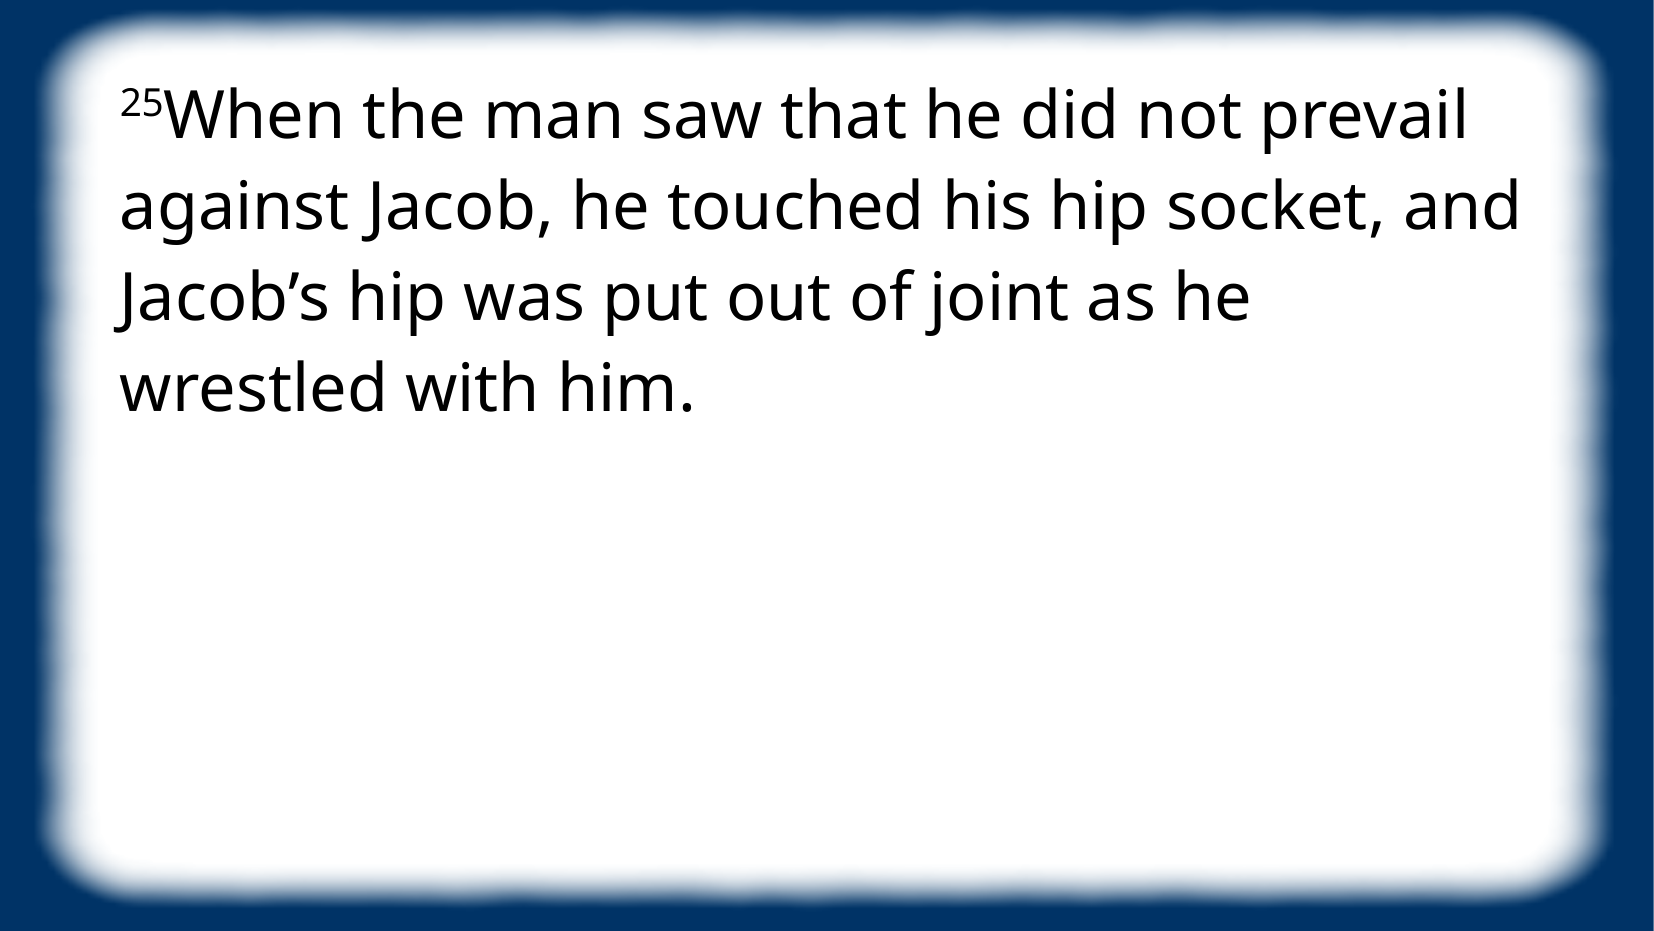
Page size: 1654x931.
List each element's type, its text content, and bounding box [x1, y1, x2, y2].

picture [0, 0, 1654, 931]
text_box 25When the man saw that he did not prevail against Jacob, he touched his hip socket, and Jacob’s hip was put out of joint as he wrestled with him. [105, 60, 1546, 556]
